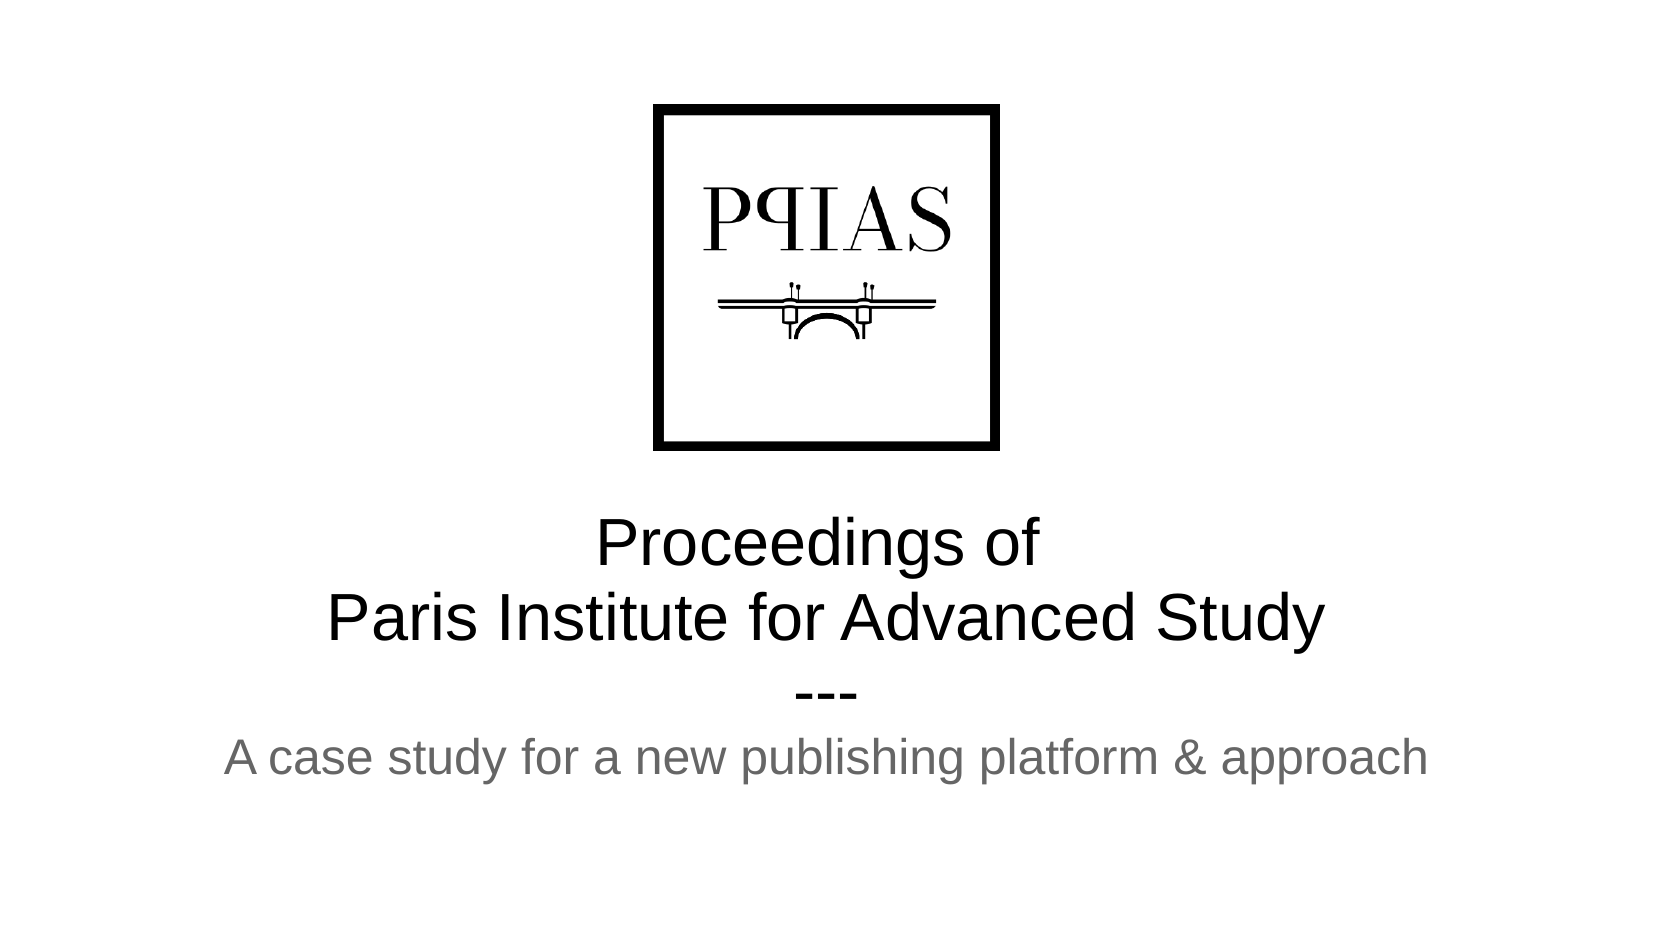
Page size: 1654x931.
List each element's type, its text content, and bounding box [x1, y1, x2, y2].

subtitle Proceedings of Paris Institute for Advanced Study --- A case study for a new publishing platform & approach [82, 504, 1571, 786]
picture [653, 103, 1001, 451]
